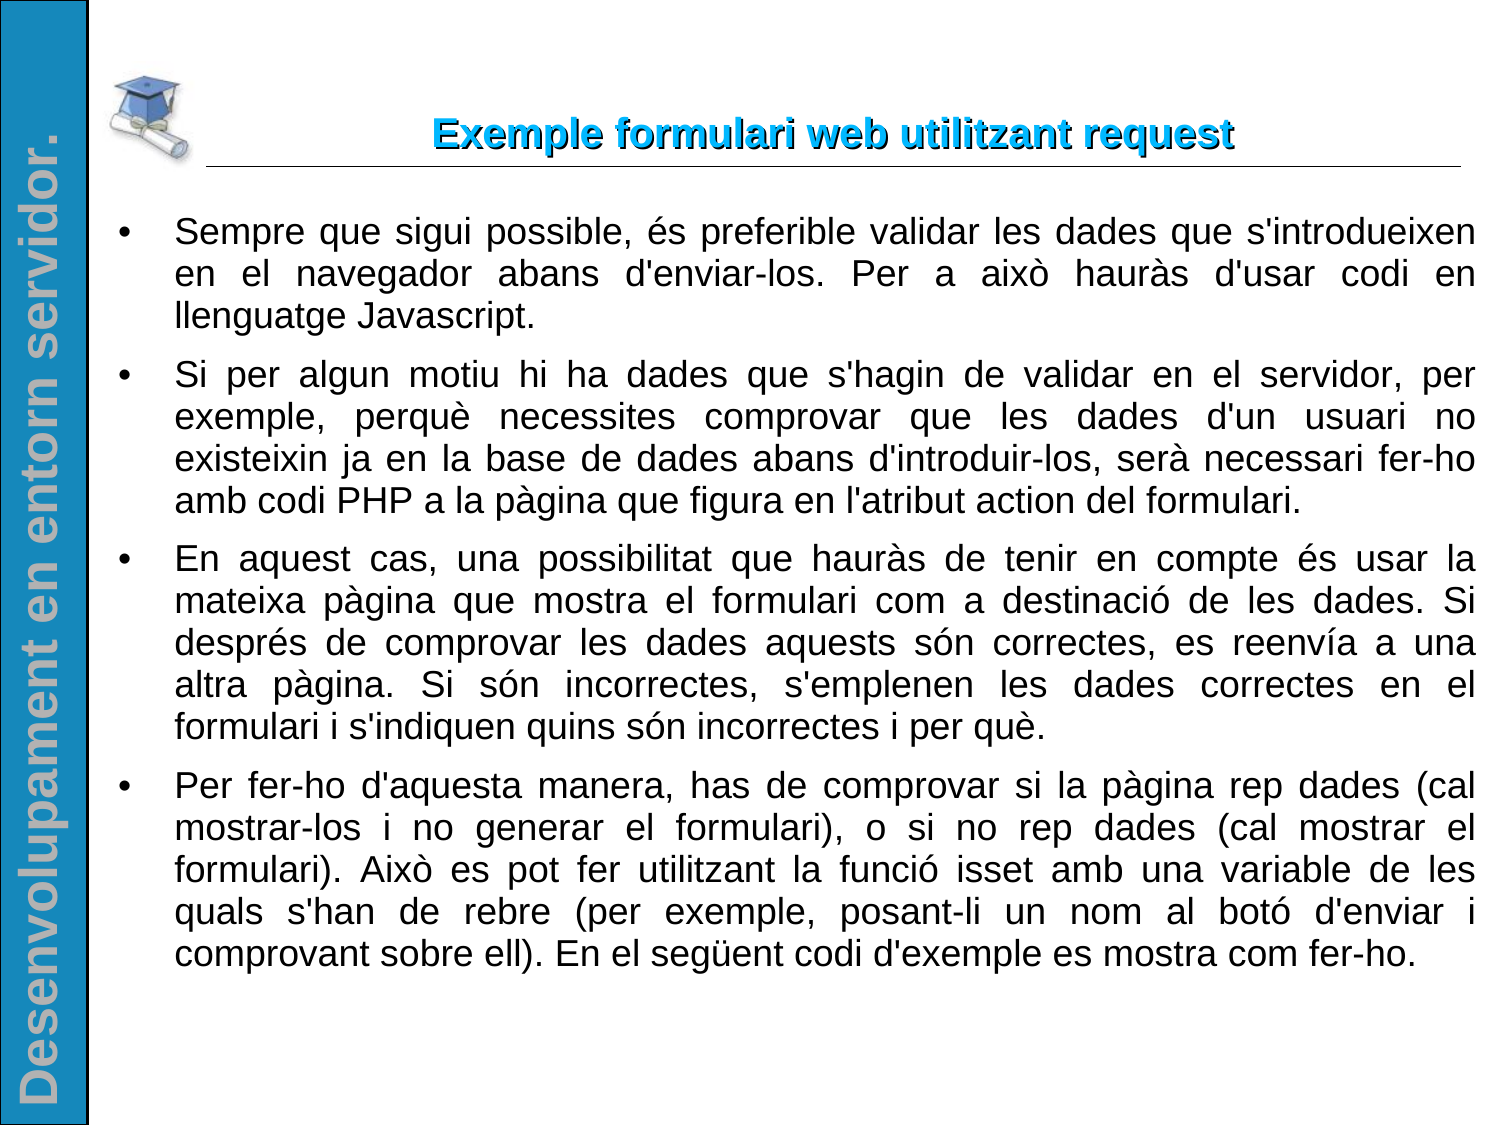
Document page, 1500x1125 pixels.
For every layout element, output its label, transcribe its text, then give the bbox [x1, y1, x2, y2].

picture [93, 61, 206, 174]
list Sempre que sigui possible, és preferible validar les dades que s'introdueixen en el navegador abans d'enviar-los. Per a això hauràs d'usar codi en llenguatge Javascript. Si per algun motiu hi ha dades que s'hagin de validar en el servidor, per exemple, perquè necessites comprovar que les dades d'un usuari no existeixin ja en la base de dades abans d'introduir-los, serà necessari fer-ho amb codi PHP a la pàgina que figura en l'atribut action del formulari. En aquest cas, una possibilitat que hauràs de tenir en compte és usar la mateixa pàgina que mostra el formulari com a destinació de les dades. Si després de comprovar les dades aquests són correctes, es reenvía a una altra pàgina. Si són incorrectes, s'emplenen les dades correctes en el formulari i s'indiquen quins són incorrectes i per què. Per fer-ho d'aquesta manera, has de comprovar si la pàgina rep dades (cal mostrar-los i no generar el formulari), o si no rep dades (cal mostrar el formulari). Això es pot fer utilitzant la funció isset amb una variable de les quals s'han de rebre (per exemple, posant-li un nom al botó d'enviar i comprovant sobre ell). En el següent codi d'exemple es mostra com fer-ho. [118, 210, 1477, 975]
title Exemple formulari web utilitzant request [206, 88, 1447, 178]
